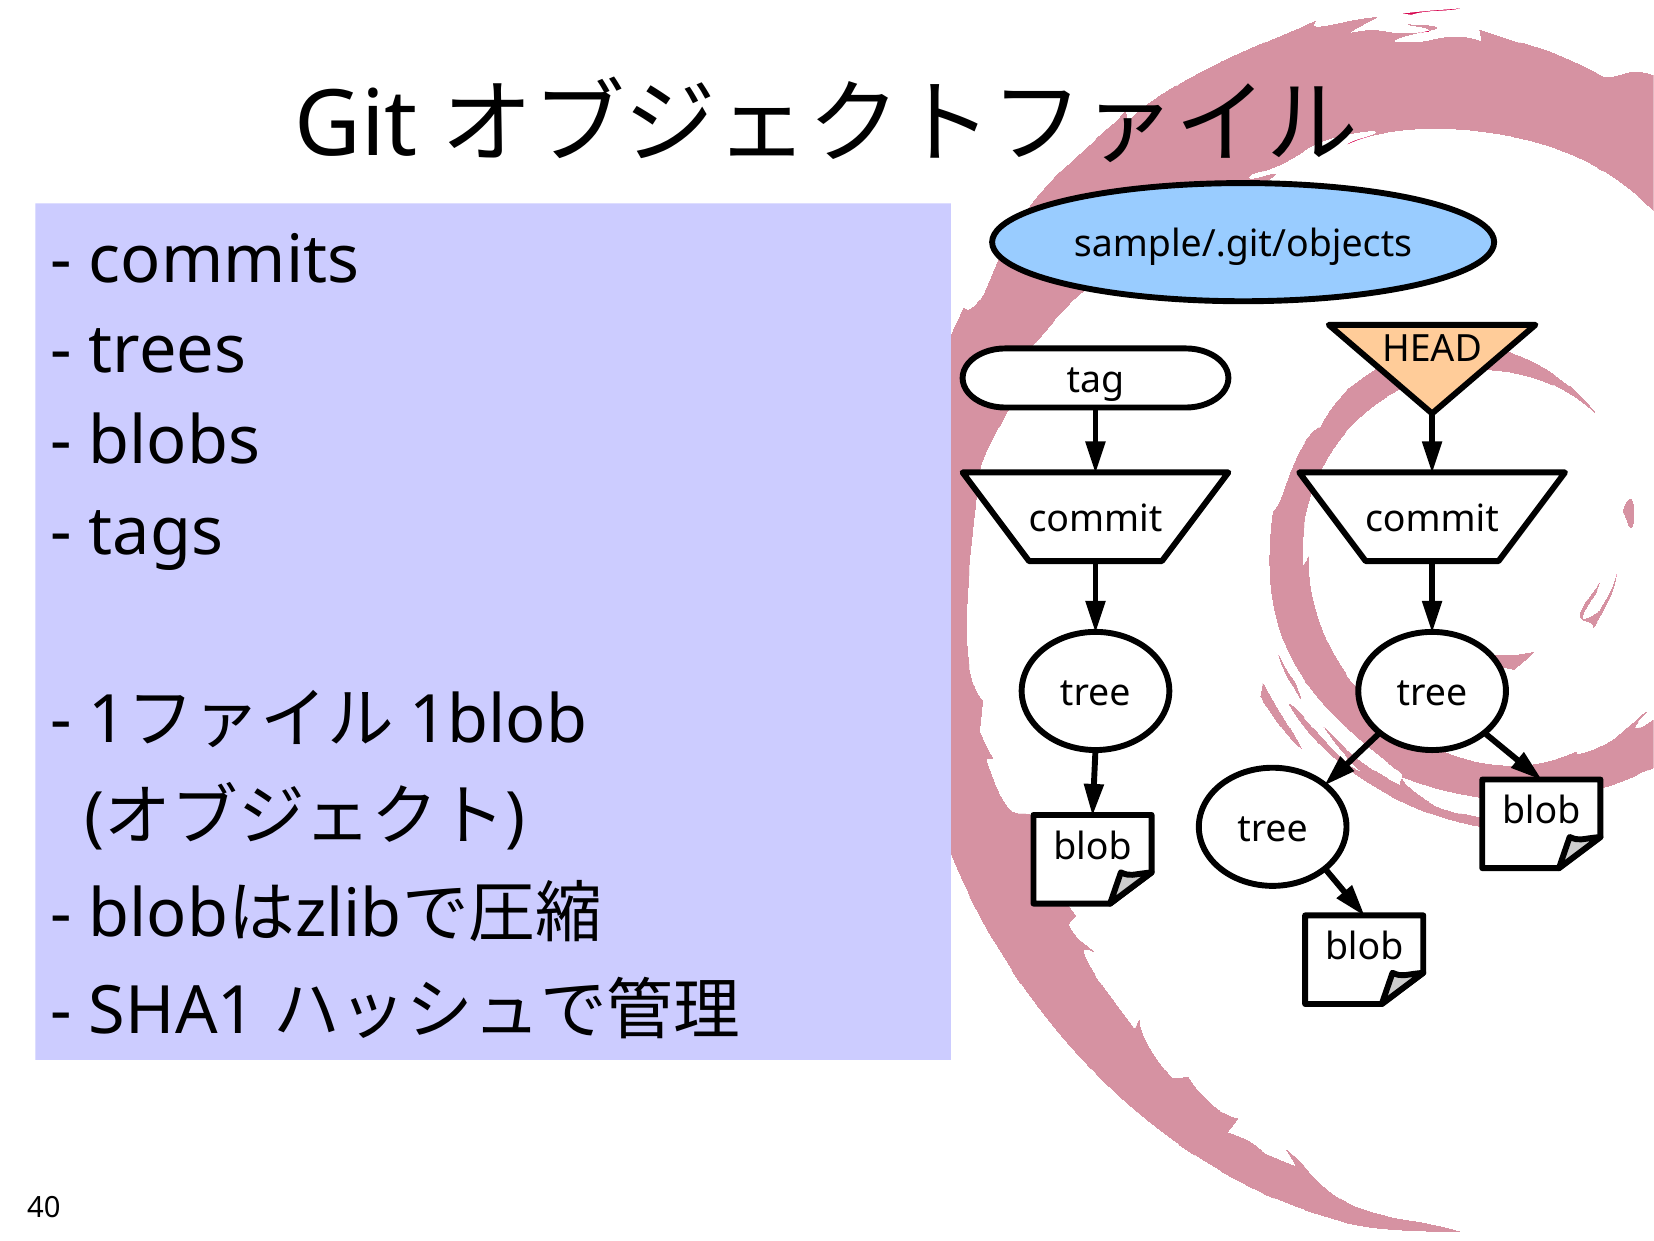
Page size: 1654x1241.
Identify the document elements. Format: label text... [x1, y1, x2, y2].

picture [886, 0, 1654, 1241]
text_box commit [962, 472, 1229, 562]
text_box commit [1299, 472, 1566, 562]
text_box - commits - trees - blobs - tags - 1ファイル 1blob (オブジェクト) - blobはzlibで圧縮 - SHA1 ハッシュで管理 [35, 203, 951, 991]
text_box HEAD [1328, 324, 1536, 413]
text_box tree [1198, 767, 1347, 886]
text_box blob [1033, 814, 1152, 904]
text_box tree [1358, 631, 1506, 751]
text_box tree [1021, 631, 1170, 751]
text_box blob [1305, 915, 1424, 1004]
title Git オブジェクトファイル [276, 49, 1378, 257]
text_box blob [1482, 779, 1601, 869]
text_box tag [962, 348, 1229, 408]
text_box sample/.git/objects [992, 183, 1495, 302]
